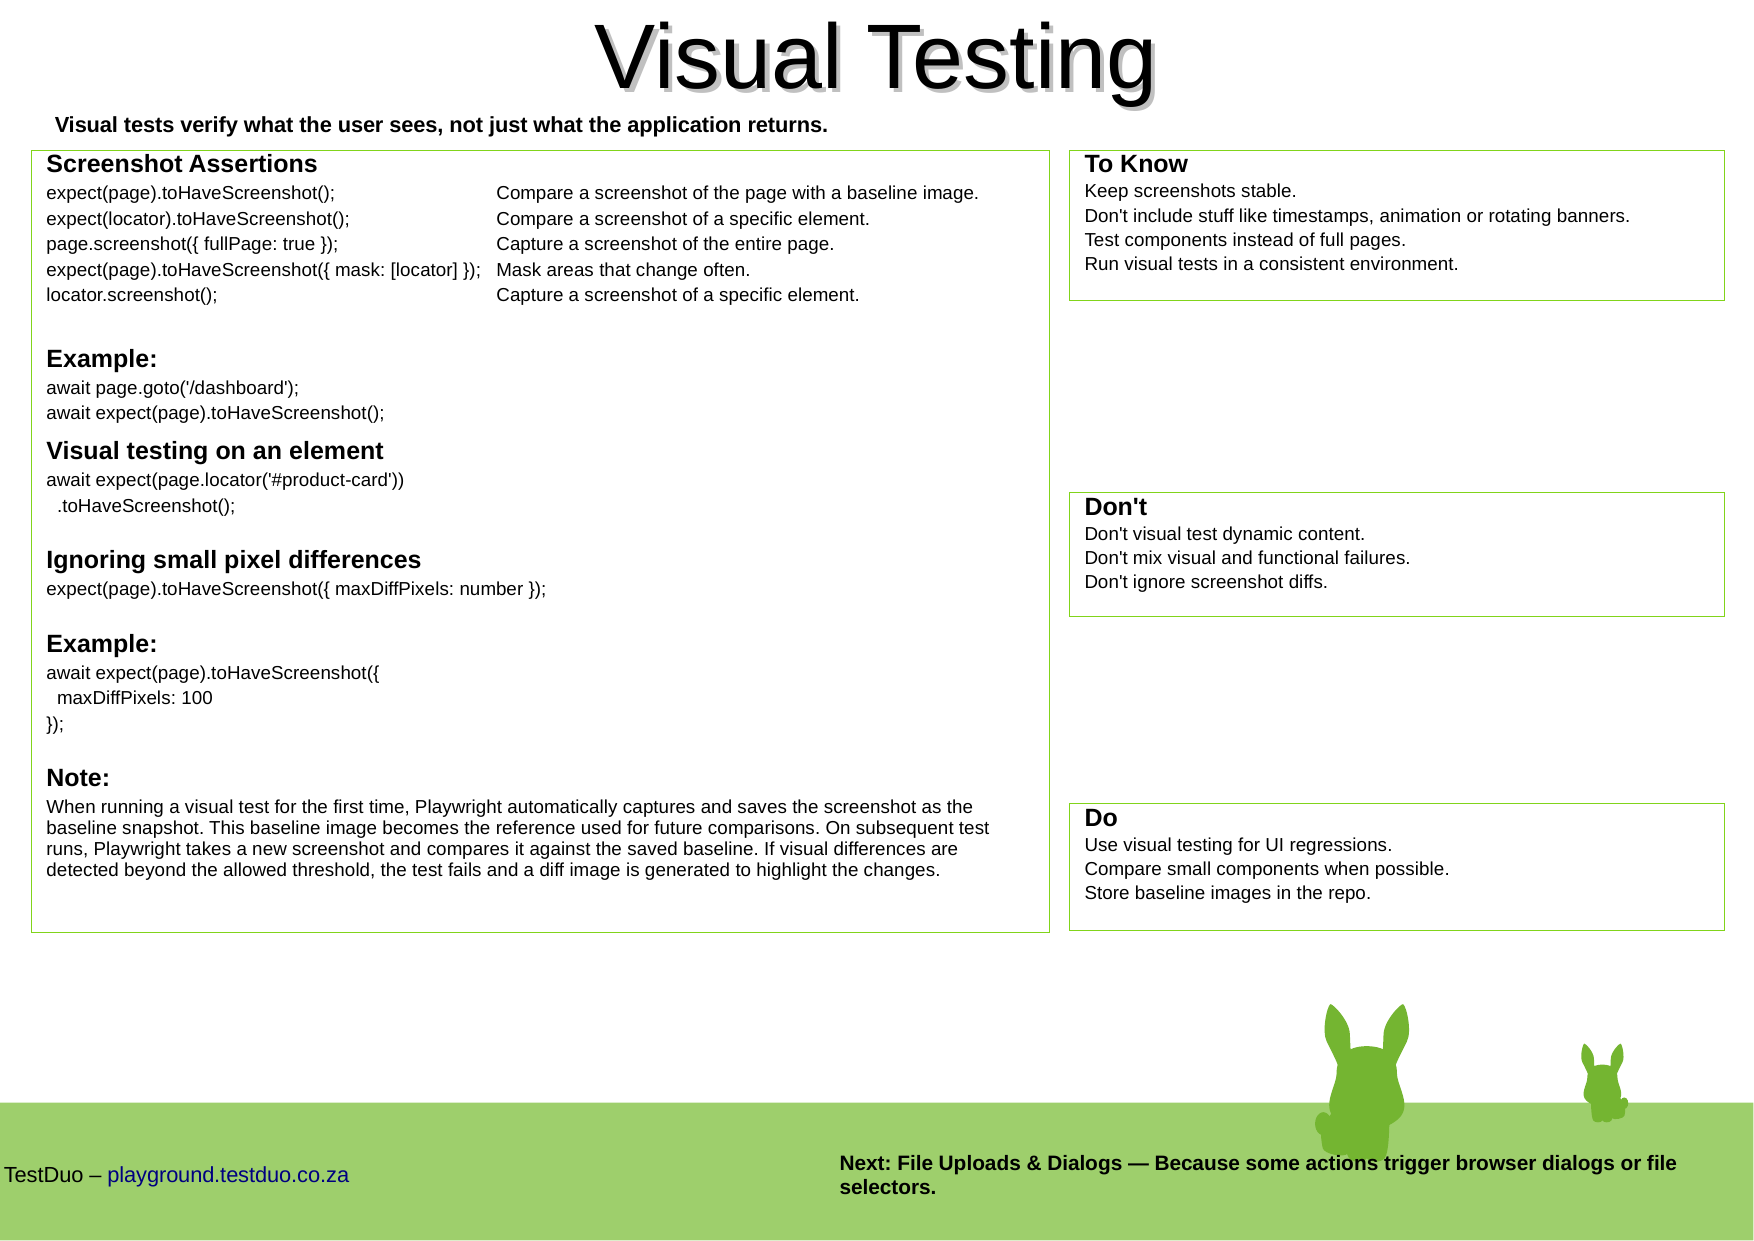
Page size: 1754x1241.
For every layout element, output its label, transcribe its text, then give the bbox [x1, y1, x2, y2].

text_box Next: File Uploads & Dialogs — Because some actions trigger browser dialogs or file selectors. [824, 1144, 1754, 1207]
title TestDuo – playground.testduo.co.za [3, 1150, 824, 1201]
text_box Screenshot Assertions expect(page).toHaveScreenshot(); Compare a screenshot of the page with a baseline image. expect(locator).toHaveScreenshot(); Compare a screenshot of a specific element. page.screenshot({ fullPage: true }); Capture a screenshot of the entire page. expect(page).toHaveScreenshot({ mask: [locator] }); Mask areas that change often. locator.screenshot(); Capture a screenshot of a specific element. Example: await page.goto('/dashboard'); await expect(page).toHaveScreenshot(); Visual testing on an element await expect(page.locator('#product-card')) .toHaveScreenshot(); Ignoring small pixel differences expect(page).toHaveScreenshot({ maxDiffPixels: number }); Example: await expect(page).toHaveScreenshot({ maxDiffPixels: 100 }); Note: When running a visual test for the first time, Playwright automatically captures and saves the screenshot as the baseline snapshot. This baseline image becomes the reference used for future comparisons. On subsequent test runs, Playwright takes a new screenshot and compares it against the saved baseline. If visual differences are detected beyond the allowed threshold, the test fails and a diff image is generated to highlight the changes. [31, 150, 1050, 933]
text_box To Know Keep screenshots stable. Don't include stuff like timestamps, animation or rotating banners. Test components instead of full pages. Run visual tests in a consistent environment. [1069, 150, 1725, 301]
text_box Don't Don't visual test dynamic content. Don't mix visual and functional failures. Don't ignore screenshot diffs. [1069, 492, 1725, 617]
text_box Visual tests verify what the user sees, not just what the application returns. [39, 112, 1711, 151]
text_box Do Use visual testing for UI regressions. Compare small components when possible. Store baseline images in the repo. [1069, 803, 1725, 931]
title Visual Testing [93, 0, 1660, 112]
